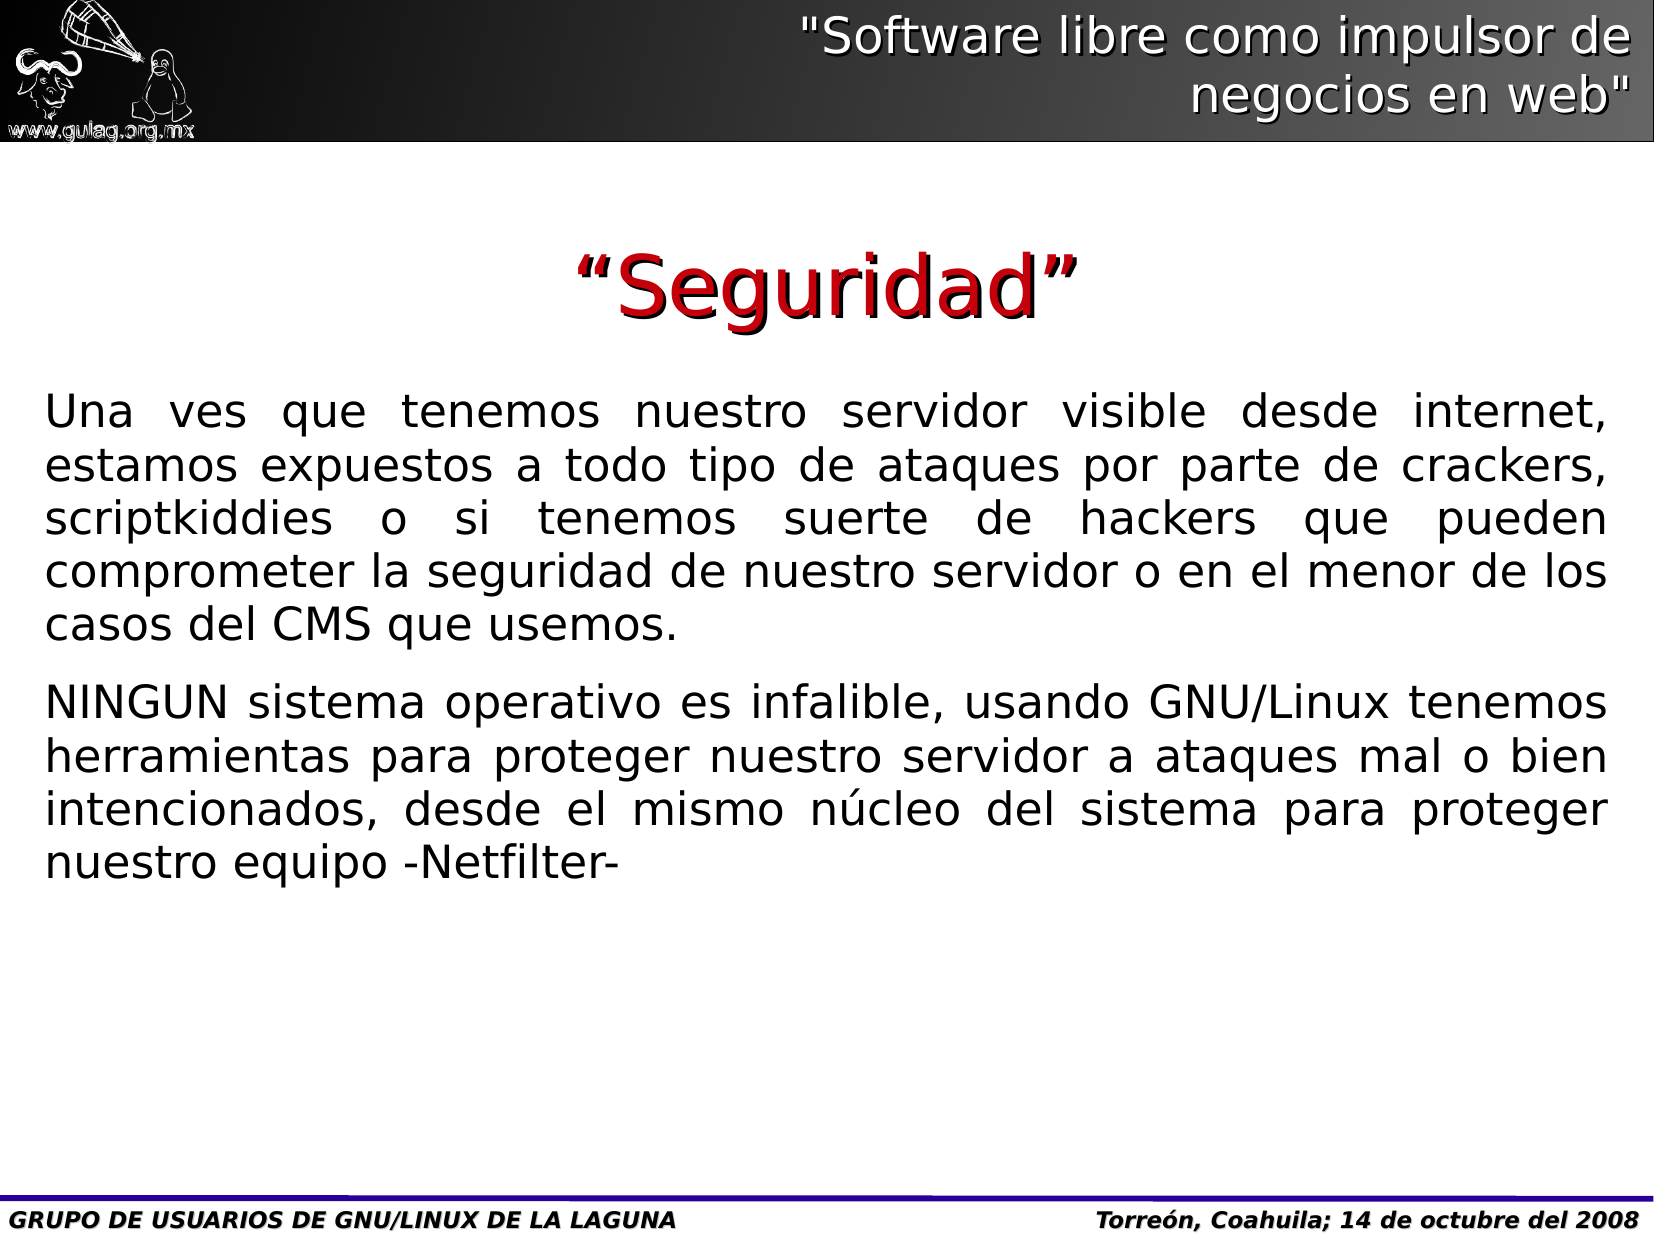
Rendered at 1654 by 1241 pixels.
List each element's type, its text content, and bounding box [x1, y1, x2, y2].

picture [5, 0, 197, 144]
text_box Una ves que tenemos nuestro servidor visible desde internet, estamos expuestos a todo tipo de ataques por parte de crackers, scriptkiddies o si tenemos suerte de hackers que pueden comprometer la seguridad de nuestro servidor o en el menor de los casos del CMS que usemos. NINGUN sistema operativo es infalible, usando GNU/Linux tenemos herramientas para proteger nuestro servidor a ataques mal o bien intencionados, desde el mismo núcleo del sistema para proteger nuestro equipo -Netfilter- [29, 377, 1625, 975]
text_box “Seguridad” [29, 230, 1625, 343]
text_box "Software libre como impulsor de negocios en web" [749, 0, 1648, 132]
text_box [197, 0, 1654, 142]
text_box [0, 0, 5, 142]
text_box Torreón, Coahuila; 14 de octubre del 2008 [1080, 1200, 1654, 1241]
text_box GRUPO DE USUARIOS DE GNU/LINUX DE LA LAGUNA [0, 1200, 693, 1241]
